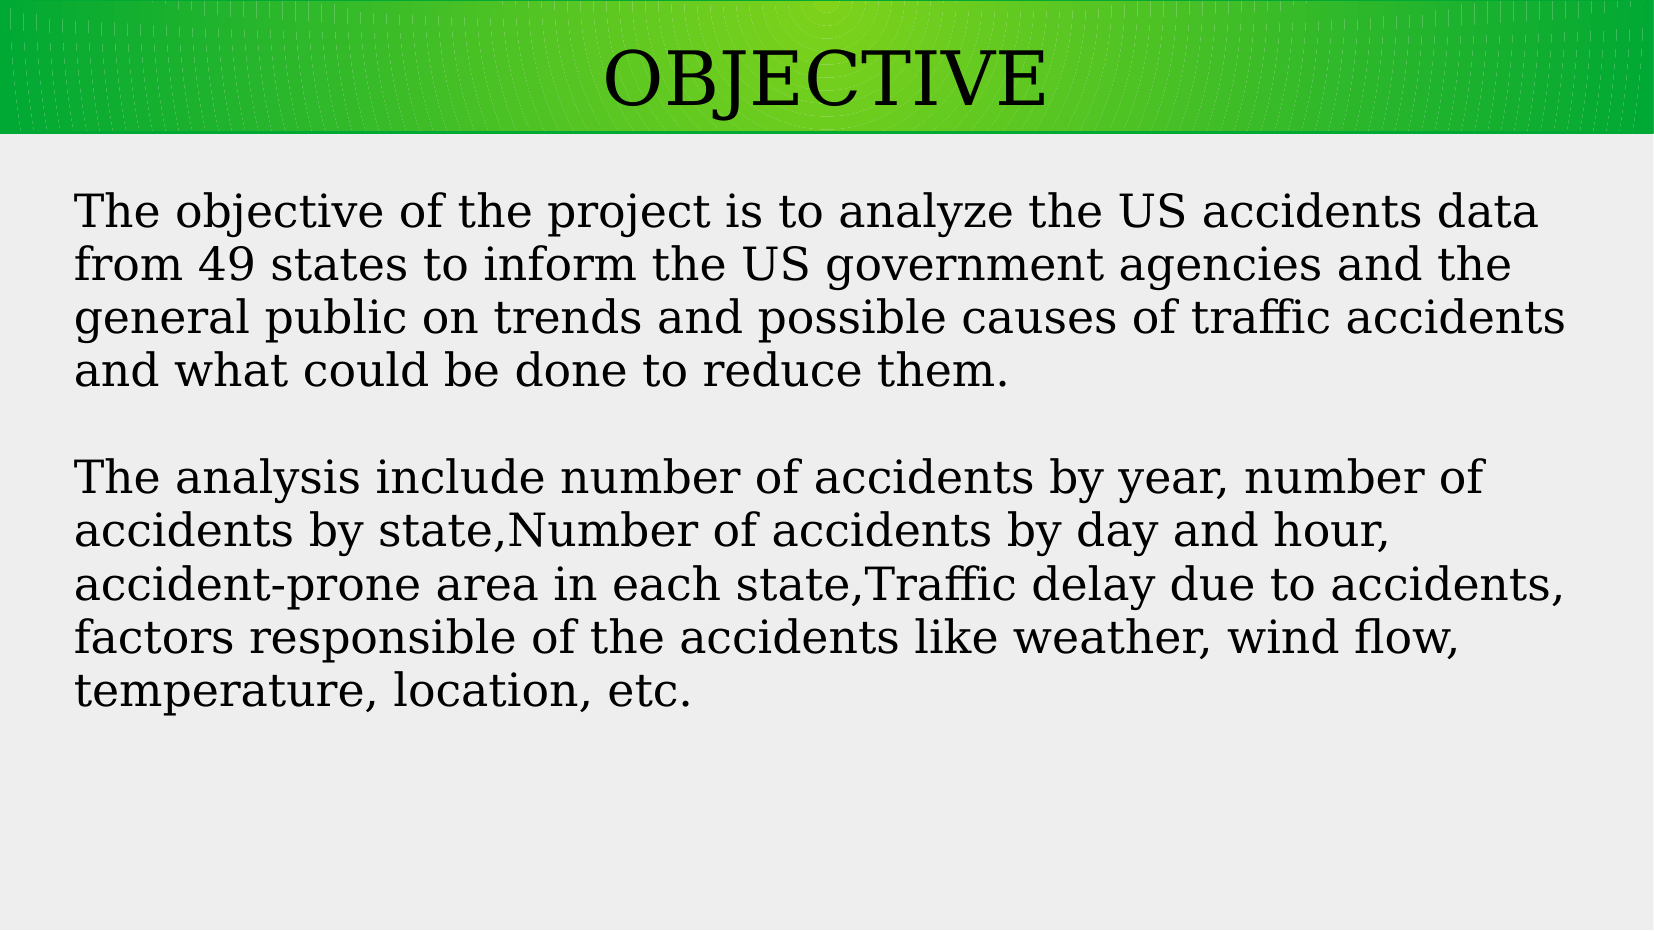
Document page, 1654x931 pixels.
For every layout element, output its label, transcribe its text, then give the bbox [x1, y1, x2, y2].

text_box The objective of the project is to analyze the US accidents data from 49 states to inform the US government agencies and the general public on trends and possible causes of traffic accidents and what could be done to reduce them. The analysis include number of accidents by year, number of accidents by state,Number of accidents by day and hour, accident-prone area in each state,Traffic delay due to accidents, factors responsible of the accidents like weather, wind flow, temperature, location, etc. [59, 177, 1625, 725]
title OBJECTIVE [0, 10, 1654, 148]
